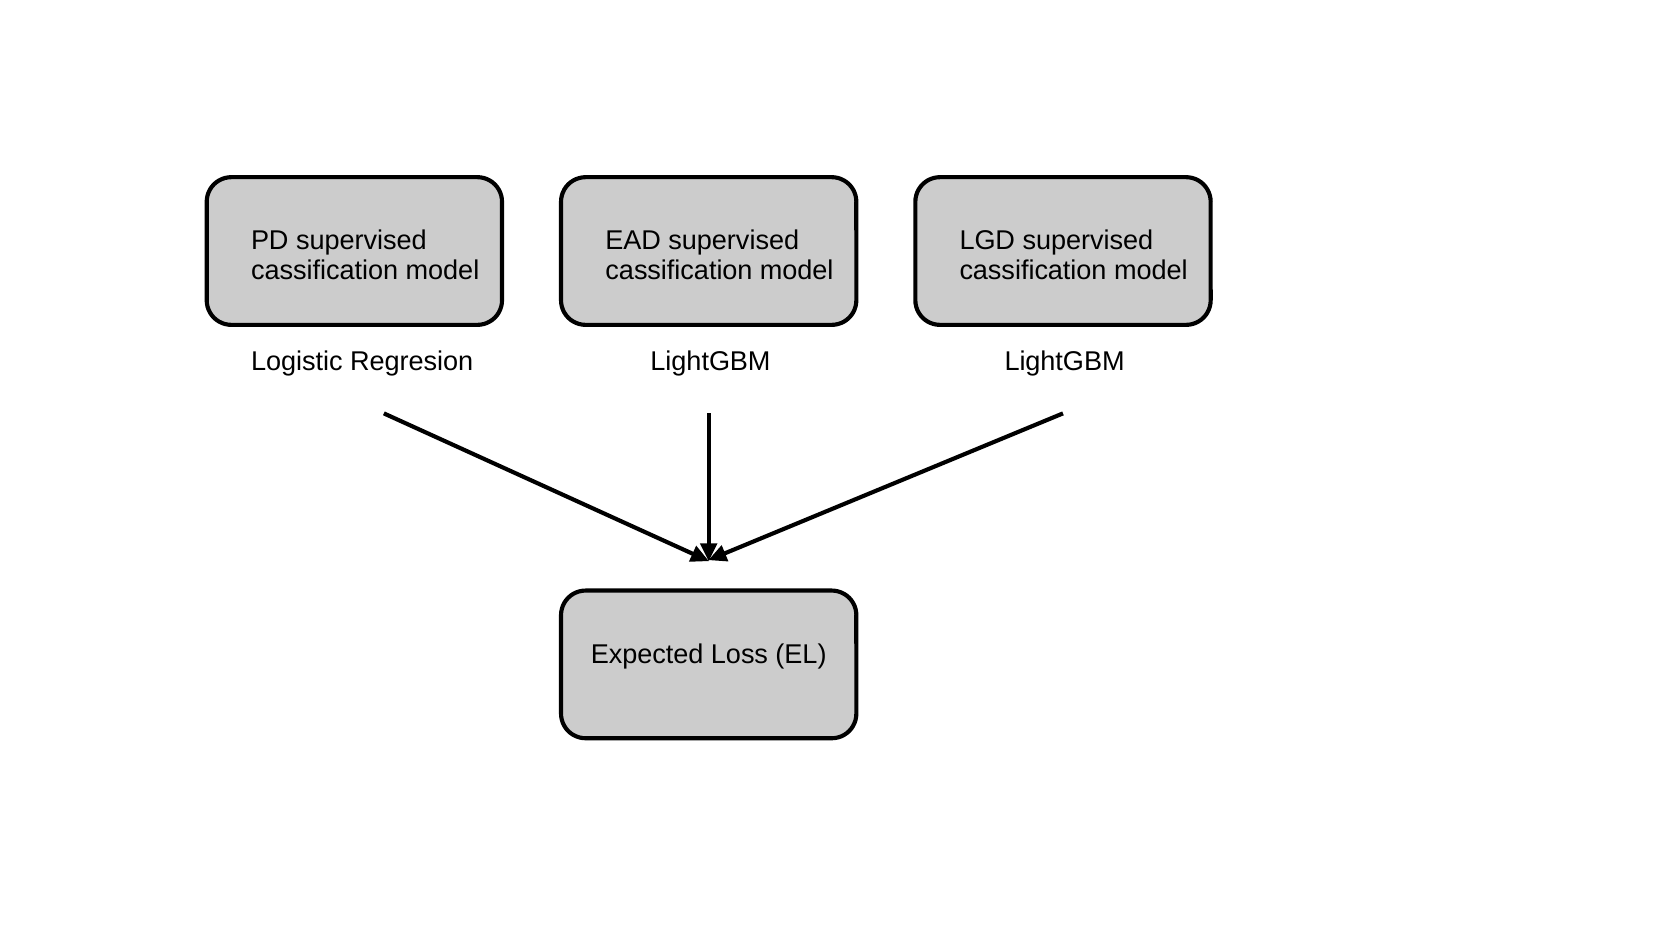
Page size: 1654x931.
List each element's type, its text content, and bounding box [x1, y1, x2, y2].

text_box LGD supervised cassification model LightGBM [944, 187, 1211, 384]
text_box [206, 177, 498, 325]
text_box [561, 177, 852, 325]
text_box Expected Loss (EL) [561, 601, 857, 798]
text_box EAD supervised cassification model LightGBM [590, 187, 857, 384]
text_box PD supervised cassification model Logistic Regresion [236, 187, 502, 384]
text_box [565, 590, 852, 601]
text_box [915, 177, 1206, 325]
